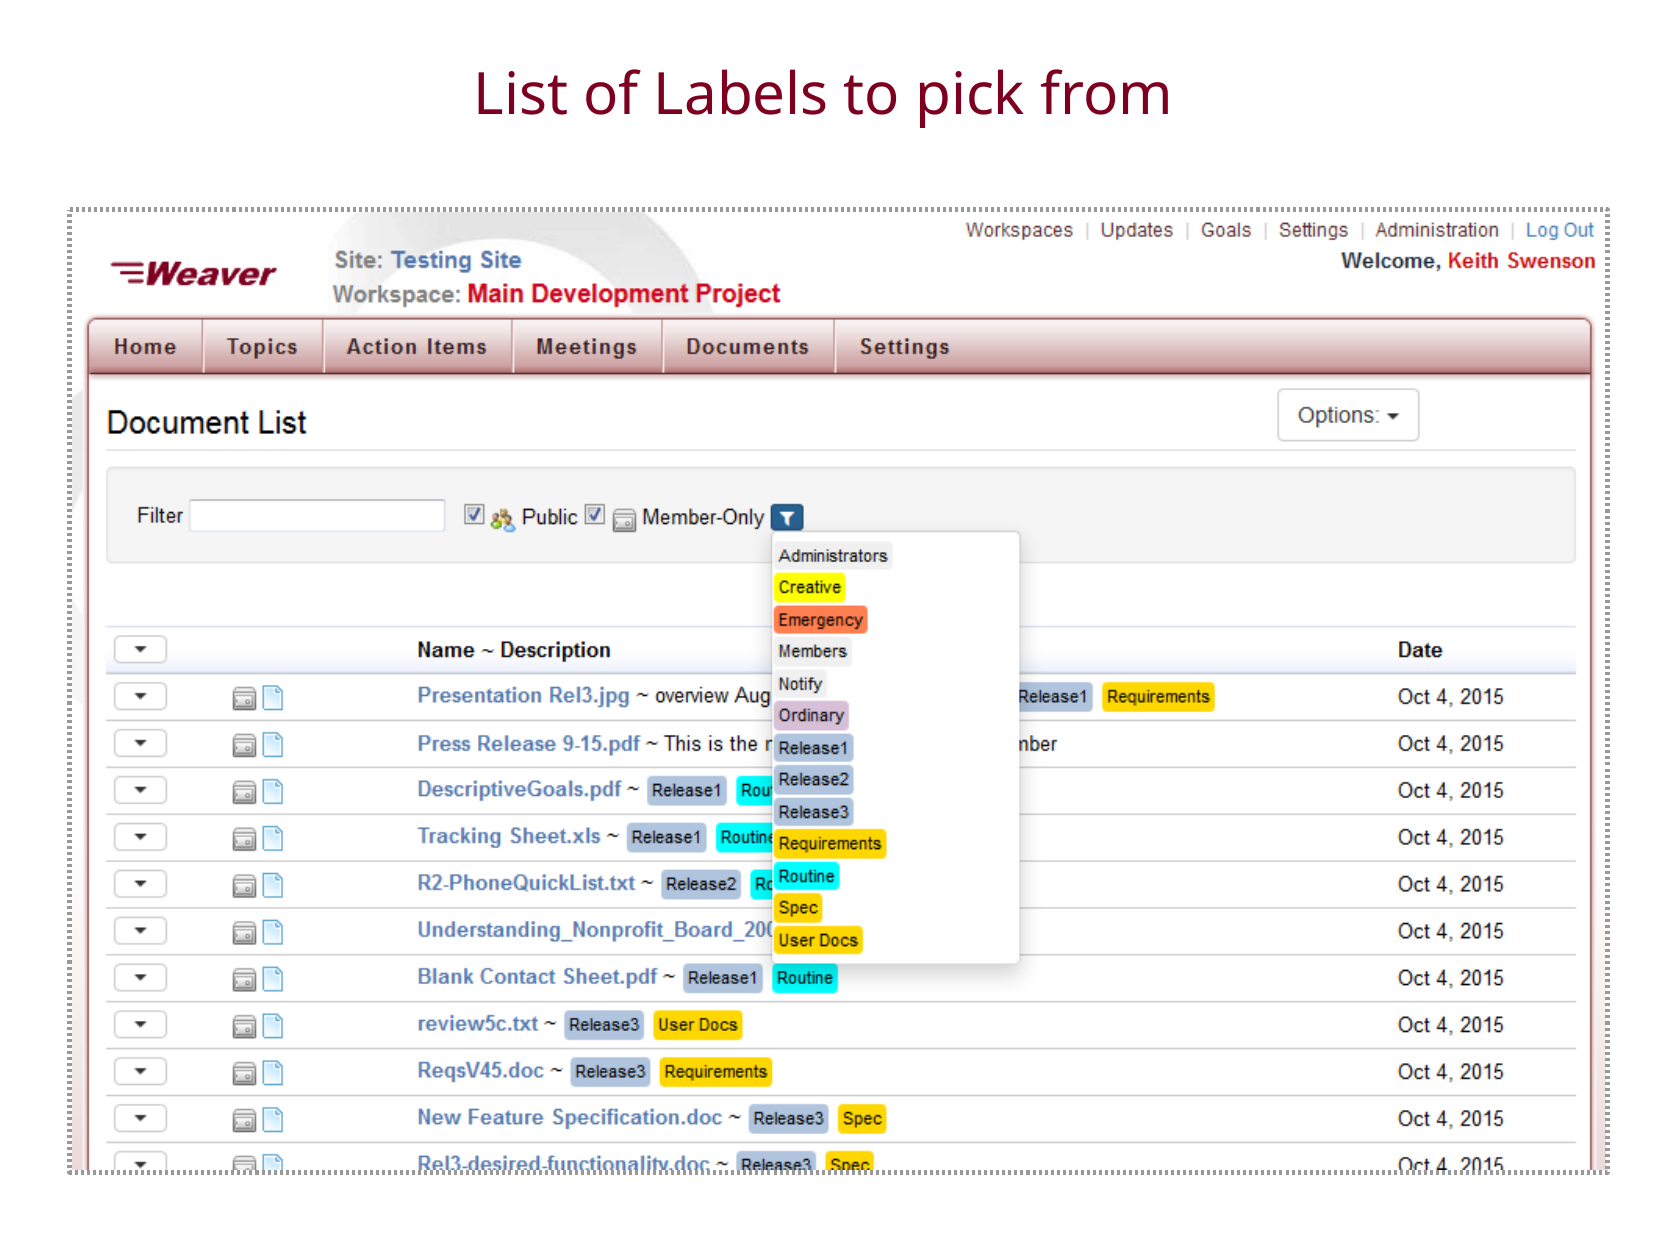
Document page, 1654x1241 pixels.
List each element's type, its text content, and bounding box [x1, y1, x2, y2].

title List of Labels to pick from [41, 34, 1606, 151]
picture [72, 212, 1606, 1171]
